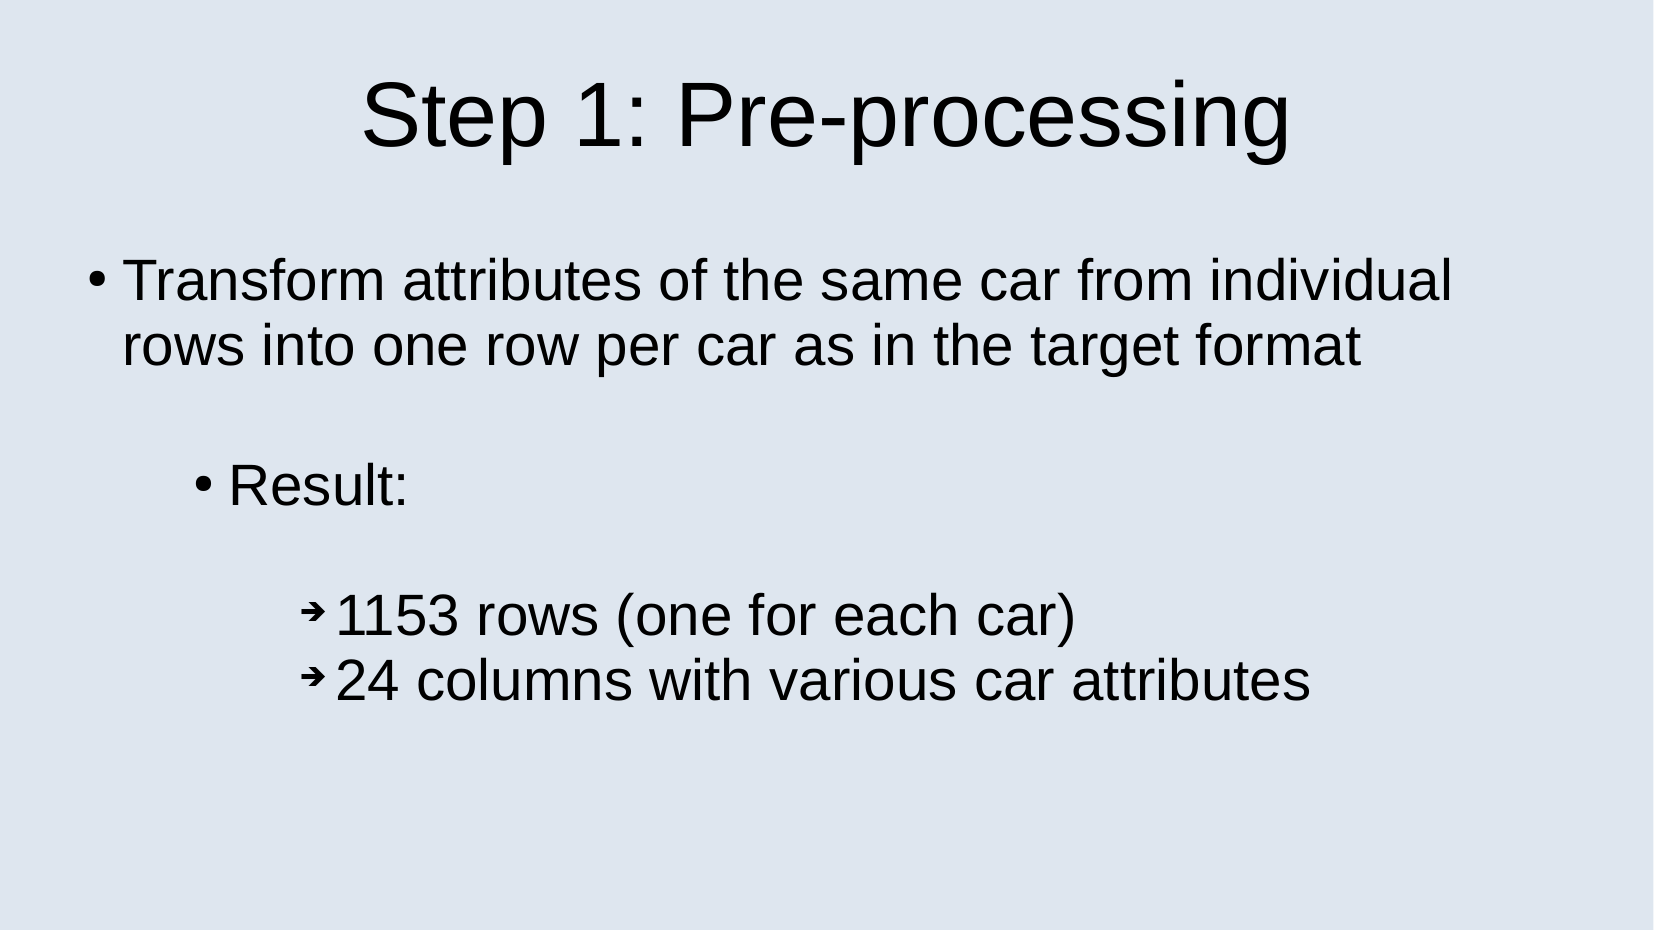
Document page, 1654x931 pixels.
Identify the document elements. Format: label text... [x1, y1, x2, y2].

subtitle Transform attributes of the same car from individual rows into one row per car as in the target format Result: 1153 rows (one for each car) 24 columns with various car attributes [86, 210, 1576, 751]
title Step 1: Pre-processing [82, 37, 1571, 193]
